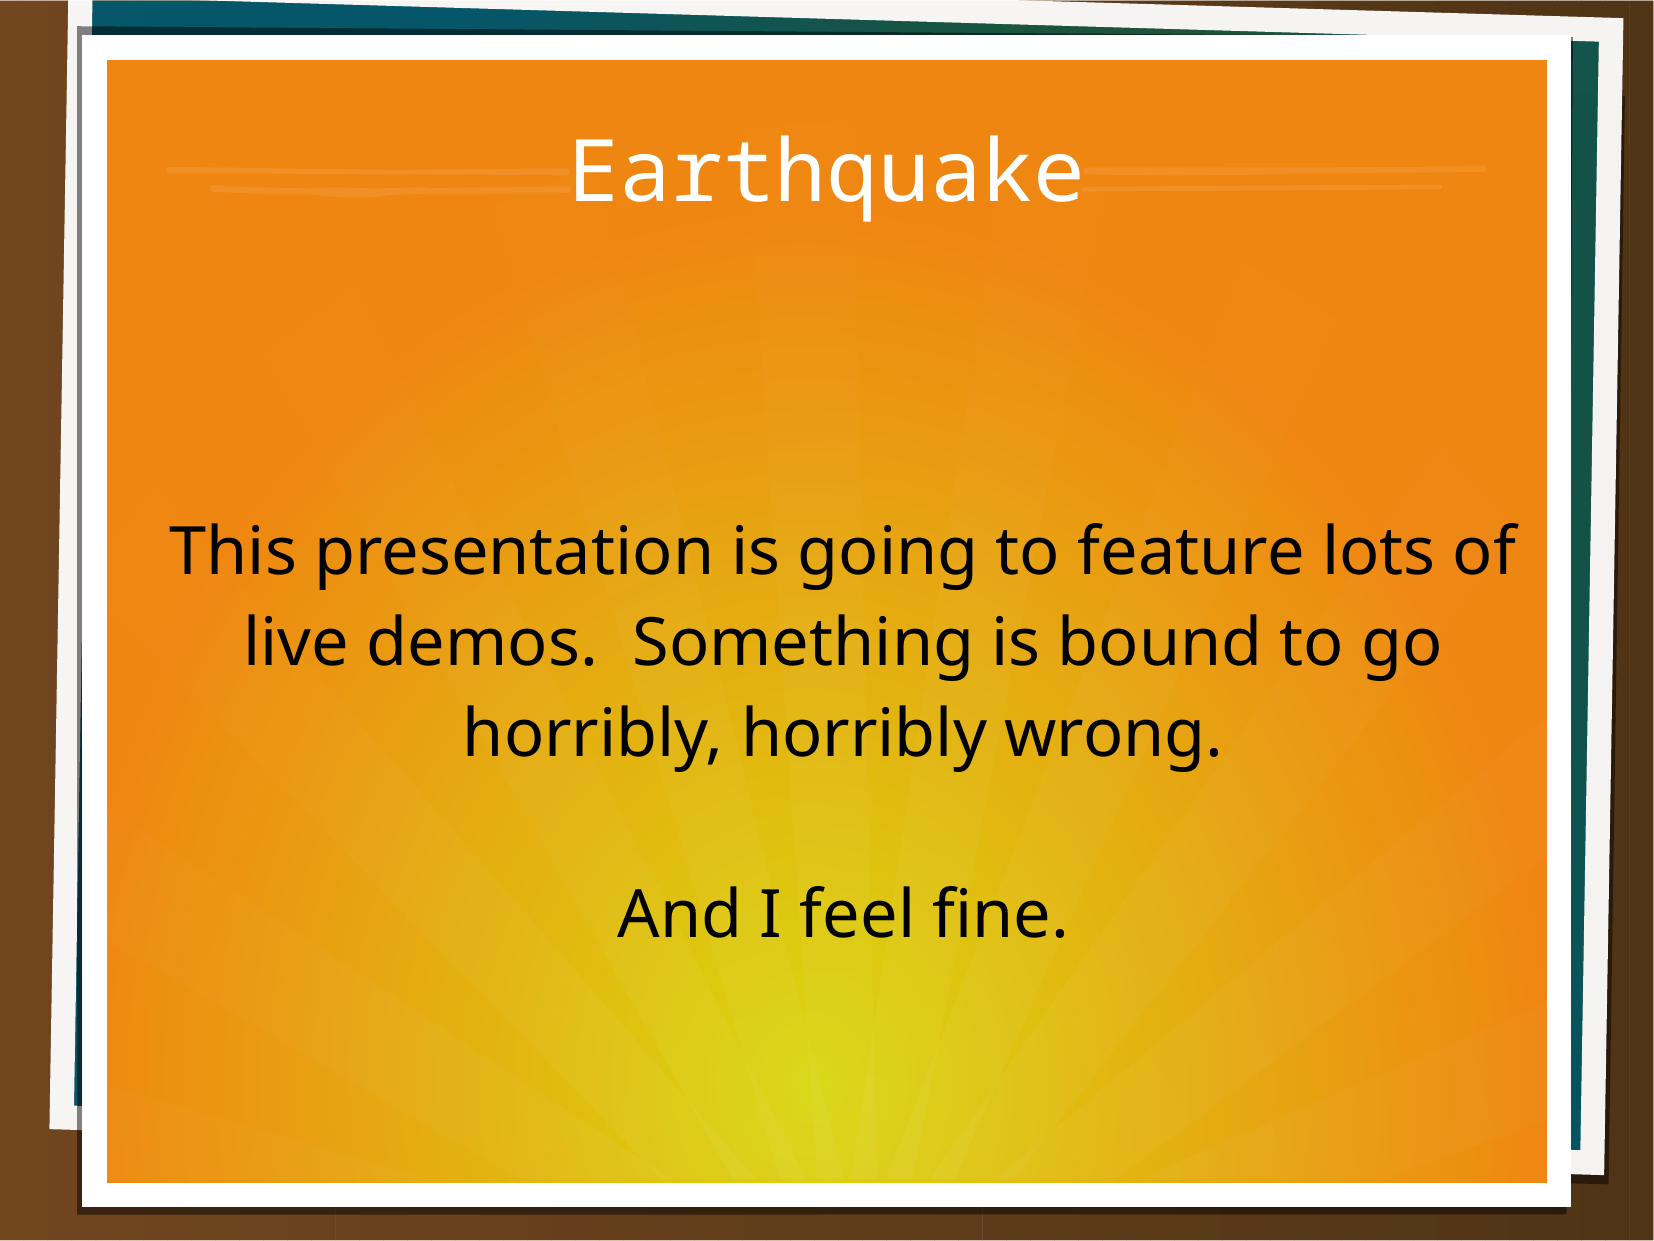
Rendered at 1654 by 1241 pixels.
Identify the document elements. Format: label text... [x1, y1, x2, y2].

title Earthquake [566, 78, 1087, 257]
subtitle This presentation is going to feature lots of live demos. Something is bound to go horribly, horribly wrong. And I feel fine. [150, 290, 1538, 1171]
